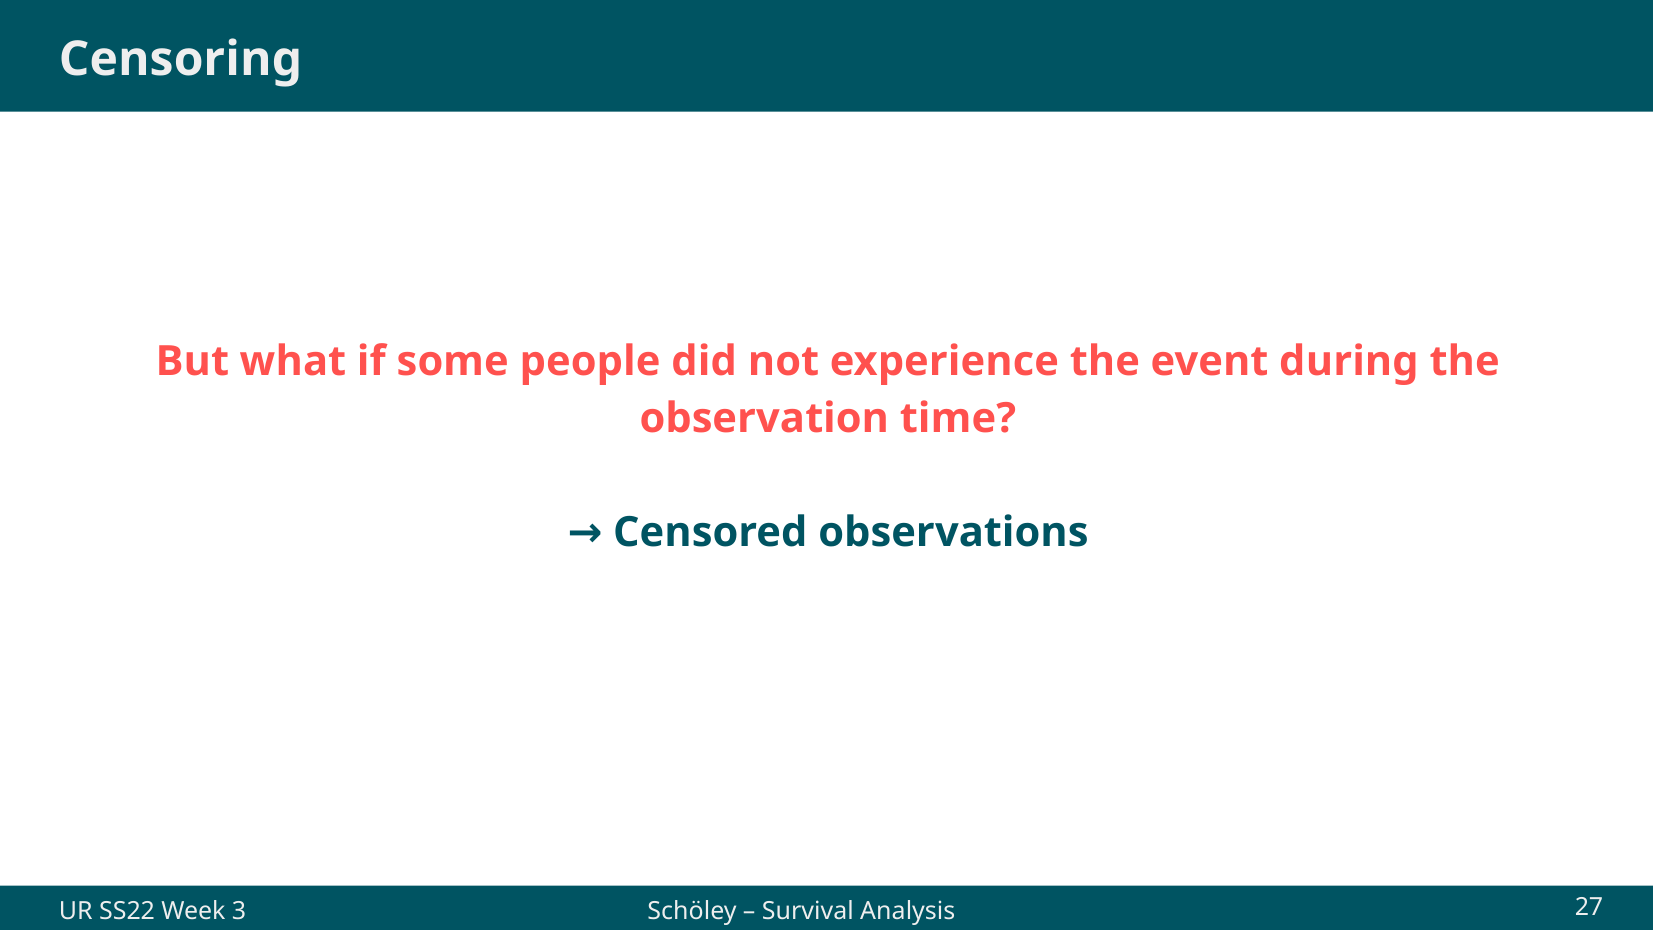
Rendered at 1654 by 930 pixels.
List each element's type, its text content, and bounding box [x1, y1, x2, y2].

title Censoring [58, 0, 1594, 117]
text_box But what if some people did not experience the event during the observation time? → Censored observations [21, 323, 1636, 526]
